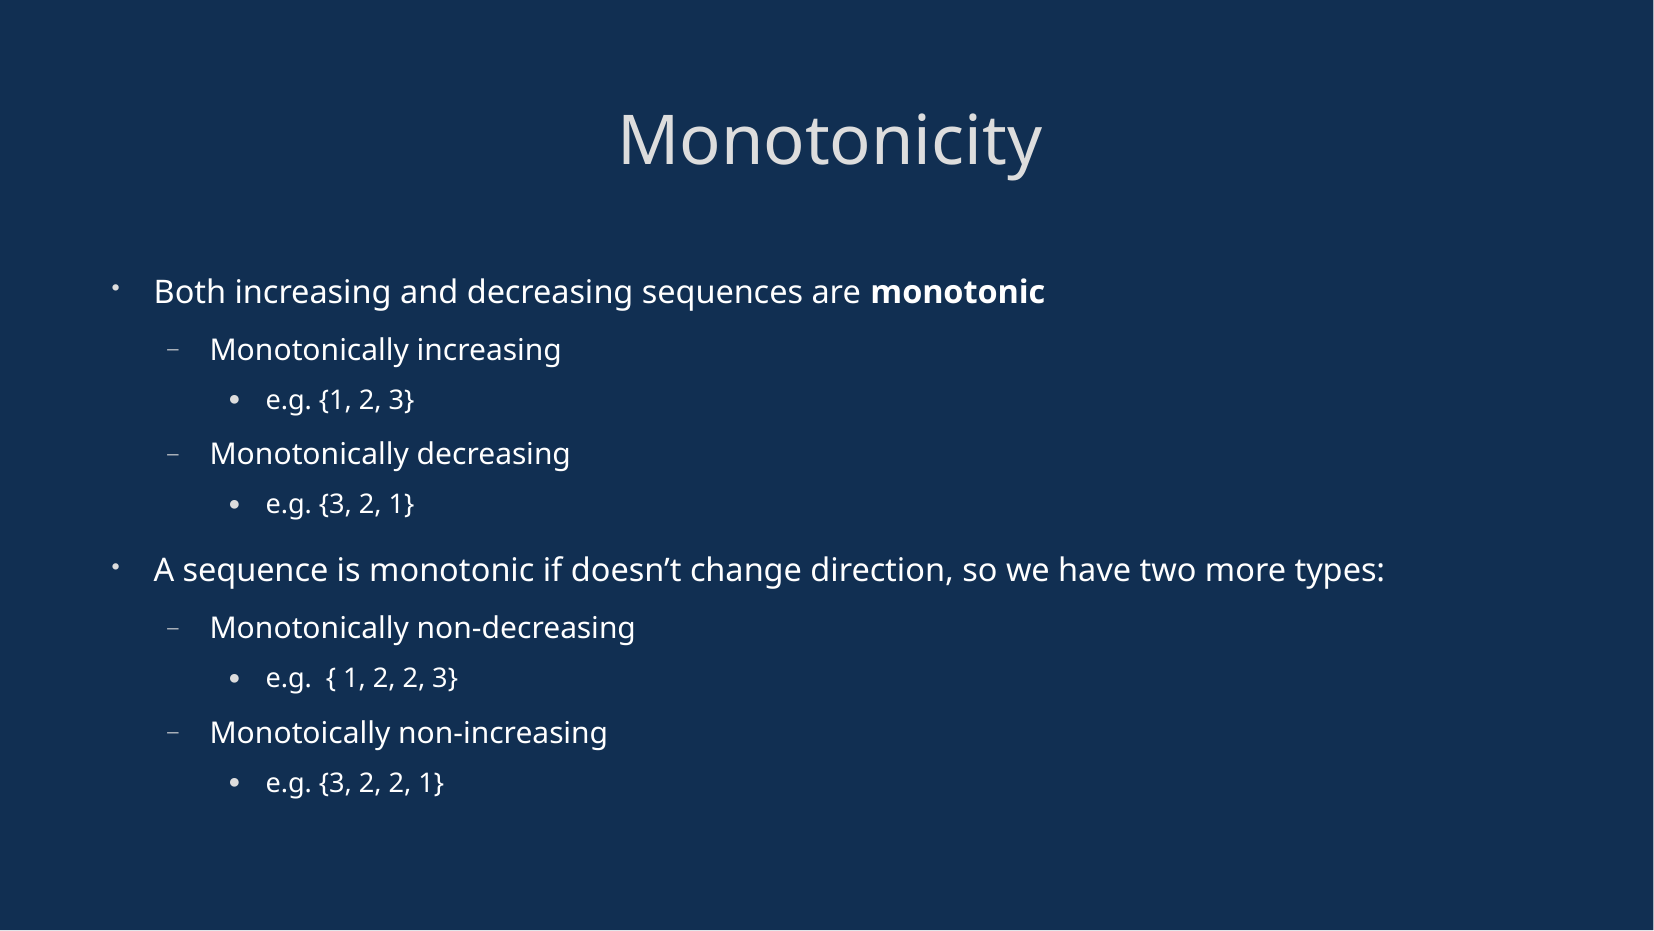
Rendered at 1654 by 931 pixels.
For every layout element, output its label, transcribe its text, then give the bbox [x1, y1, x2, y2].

list Both increasing and decreasing sequences are monotonic Monotonically increasing e.g. {1, 2, 3} Monotonically decreasing e.g. {3, 2, 1} A sequence is monotonic if doesn’t change direction, so we have two more types: Monotonically non-decreasing e.g. { 1, 2, 2, 3} Monotoically non-increasing e.g. {3, 2, 2, 1} [97, 268, 1563, 806]
title Monotonicity [97, 56, 1563, 220]
